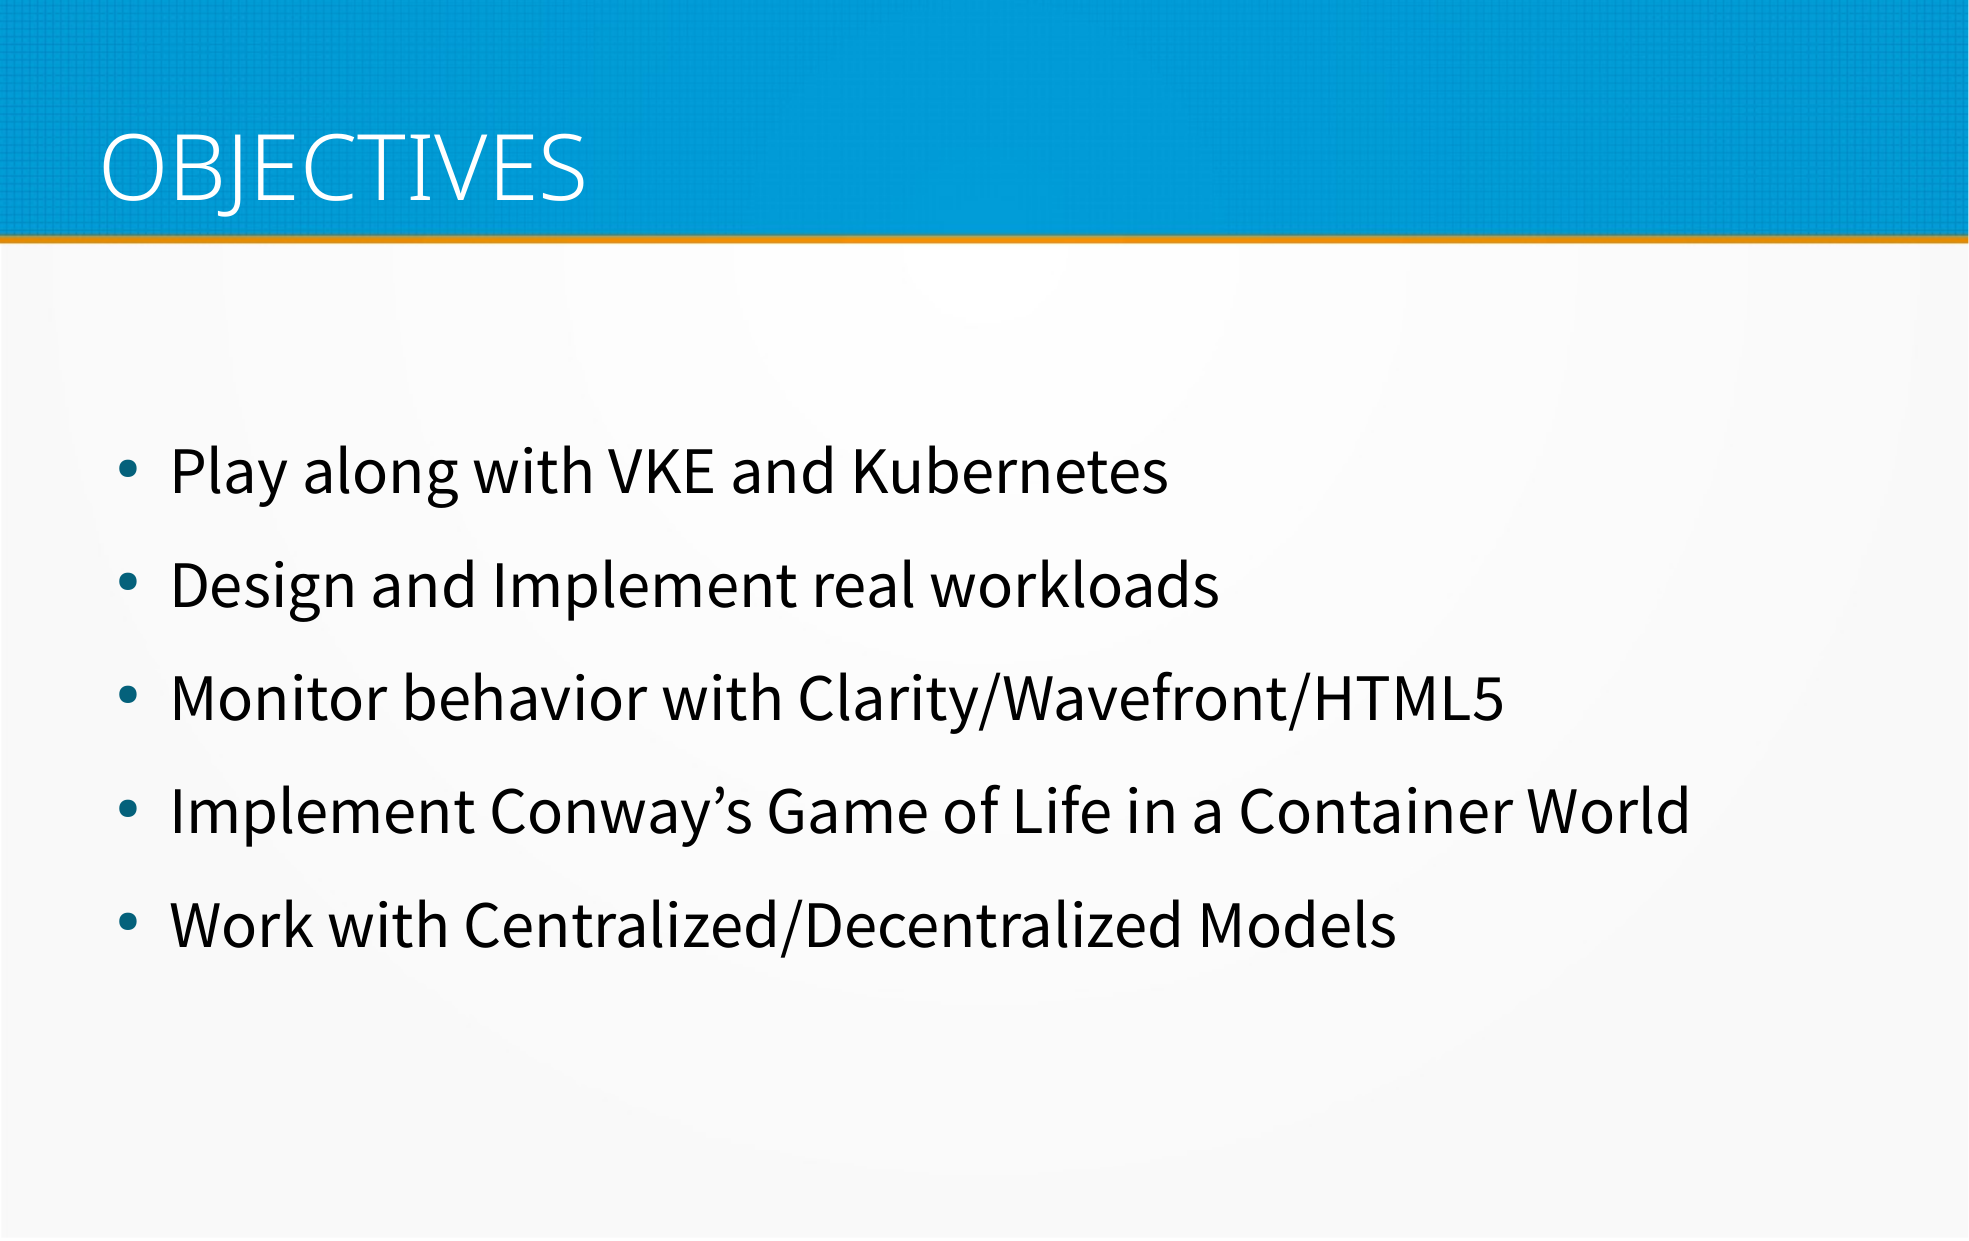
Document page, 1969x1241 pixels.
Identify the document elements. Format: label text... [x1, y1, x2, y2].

title OBJECTIVES [98, 19, 1870, 227]
list Play along with VKE and Kubernetes Design and Implement real workloads Monitor behavior with Clarity/Wavefront/HTML5 Implement Conway’s Game of Life in a Container World Work with Centralized/Decentralized Models [98, 315, 1861, 1081]
picture [0, 233, 1969, 1241]
